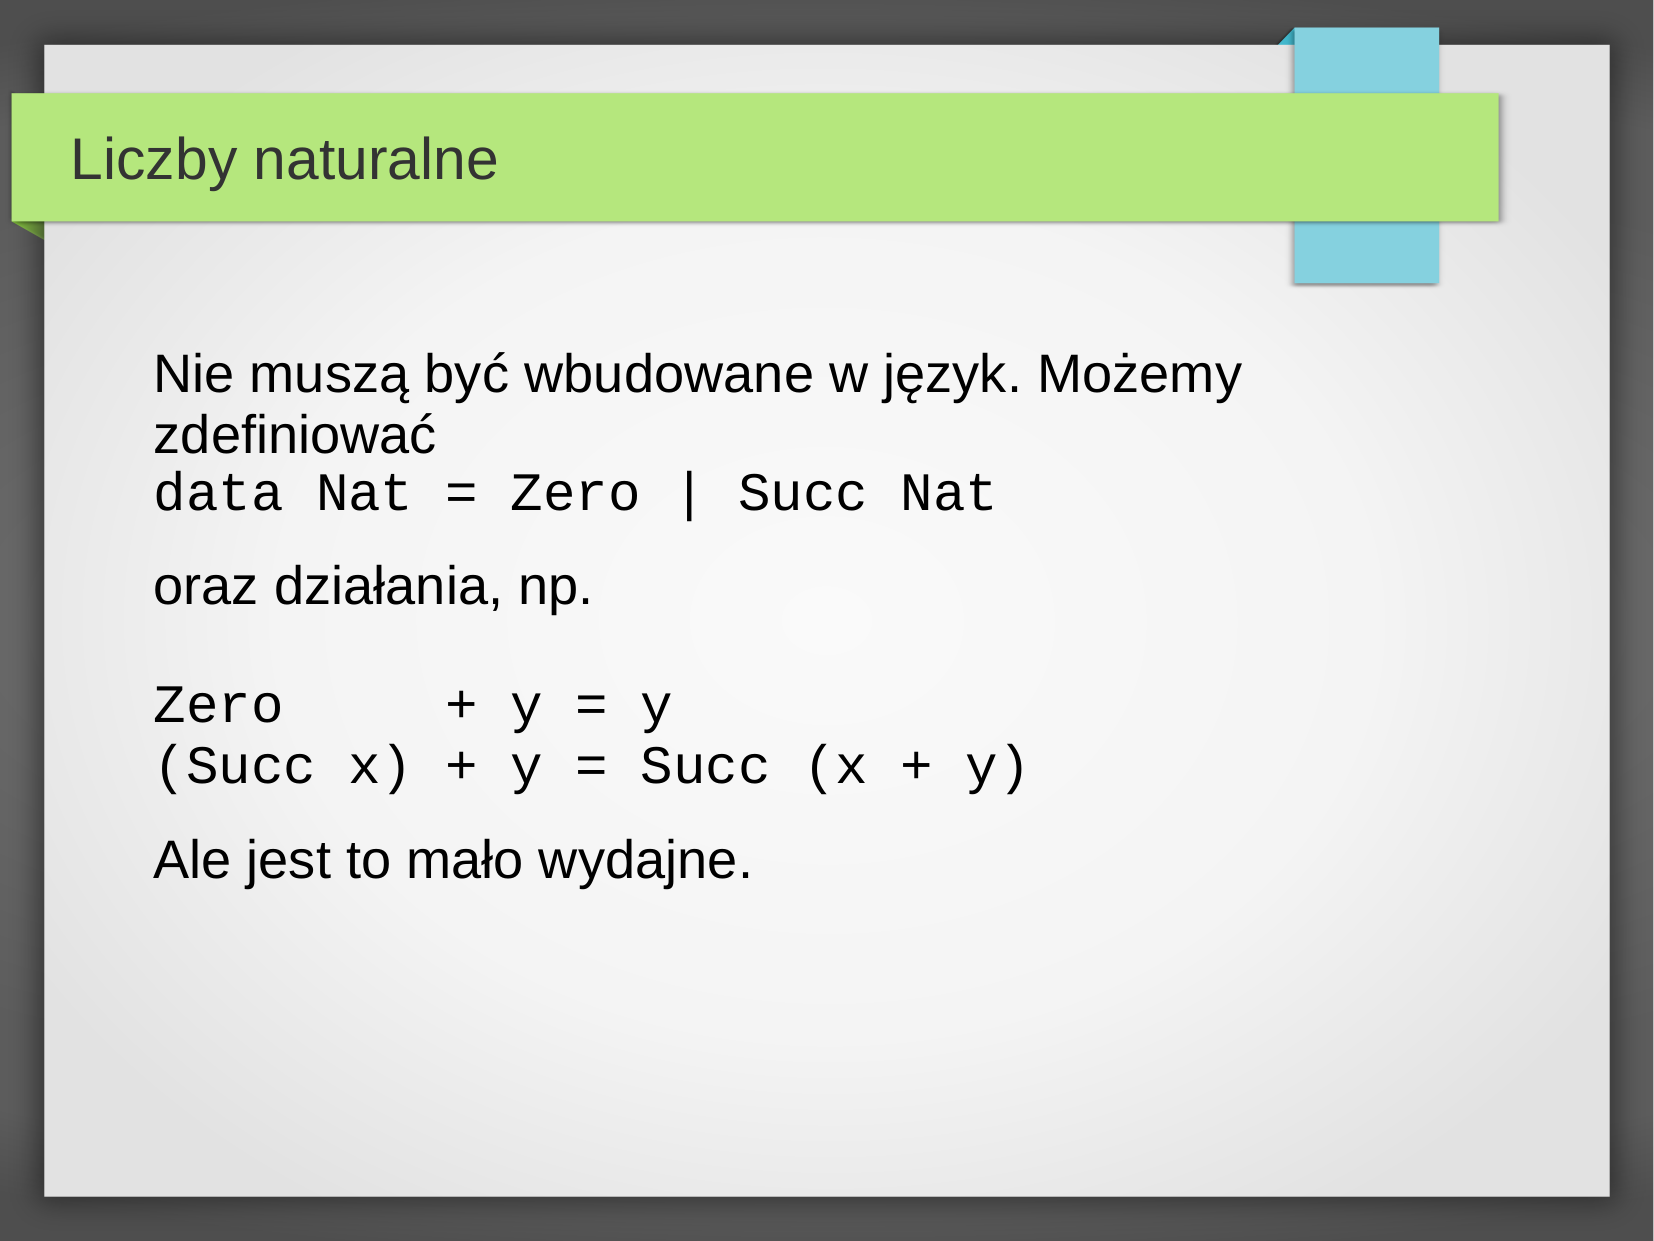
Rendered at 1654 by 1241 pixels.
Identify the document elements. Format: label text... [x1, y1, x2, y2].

list Nie muszą być wbudowane w język. Możemy zdefiniować data Nat = Zero | Succ Nat oraz działania, np. Zero + y = y (Succ x) + y = Succ (x + y) Ale jest to mało wydajne. [82, 343, 1538, 1063]
title Liczby naturalne [70, 106, 1229, 213]
picture [0, 0, 1654, 1241]
